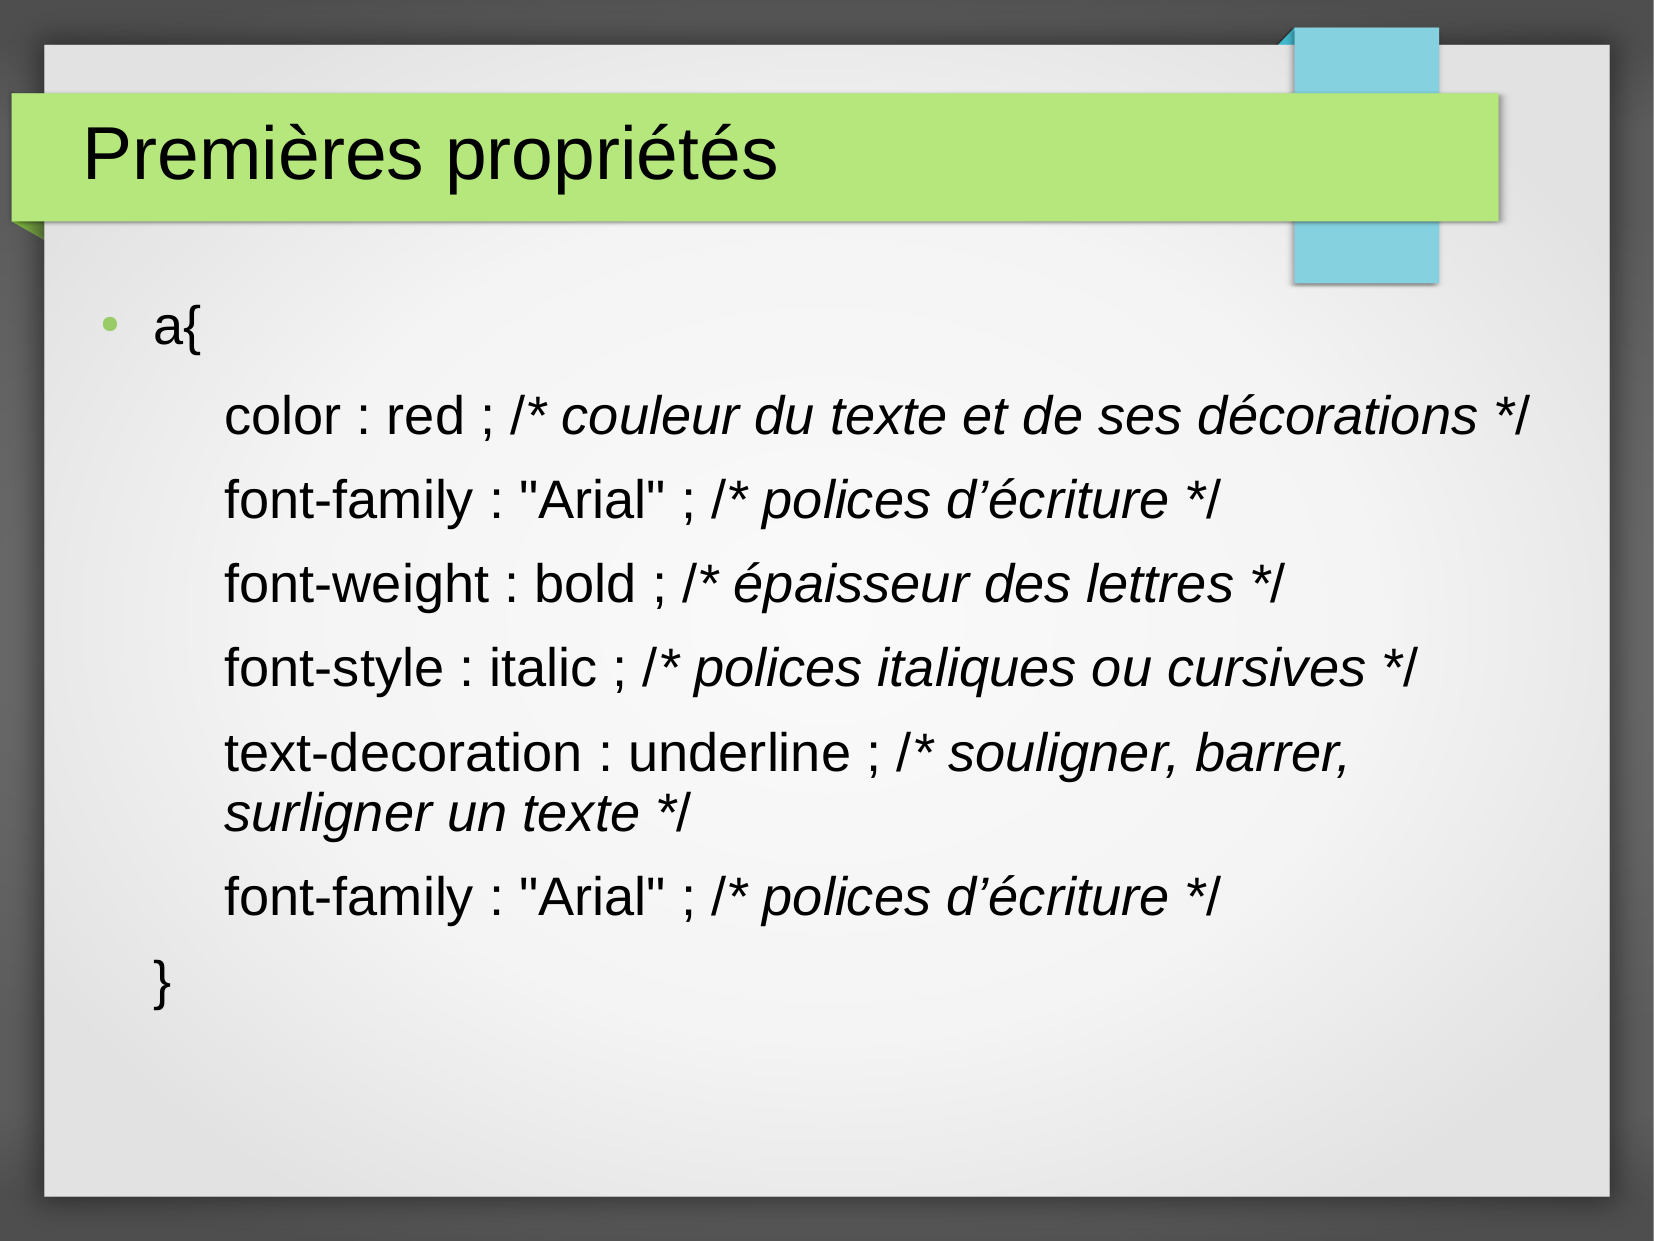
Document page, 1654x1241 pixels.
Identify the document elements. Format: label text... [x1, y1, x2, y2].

title Premières propriétés [82, 94, 1264, 213]
list a{ color : red ; /* couleur du texte et de ses décorations */ font-family : "Arial" ; /* polices d’écriture */ font-weight : bold ; /* épaisseur des lettres */ font-style : italic ; /* polices italiques ou cursives */ text-decoration : underline ; /* souligner, barrer, surligner un texte */ font-family : "Arial" ; /* polices d’écriture */ } [82, 295, 1571, 1015]
picture [0, 0, 1654, 1241]
